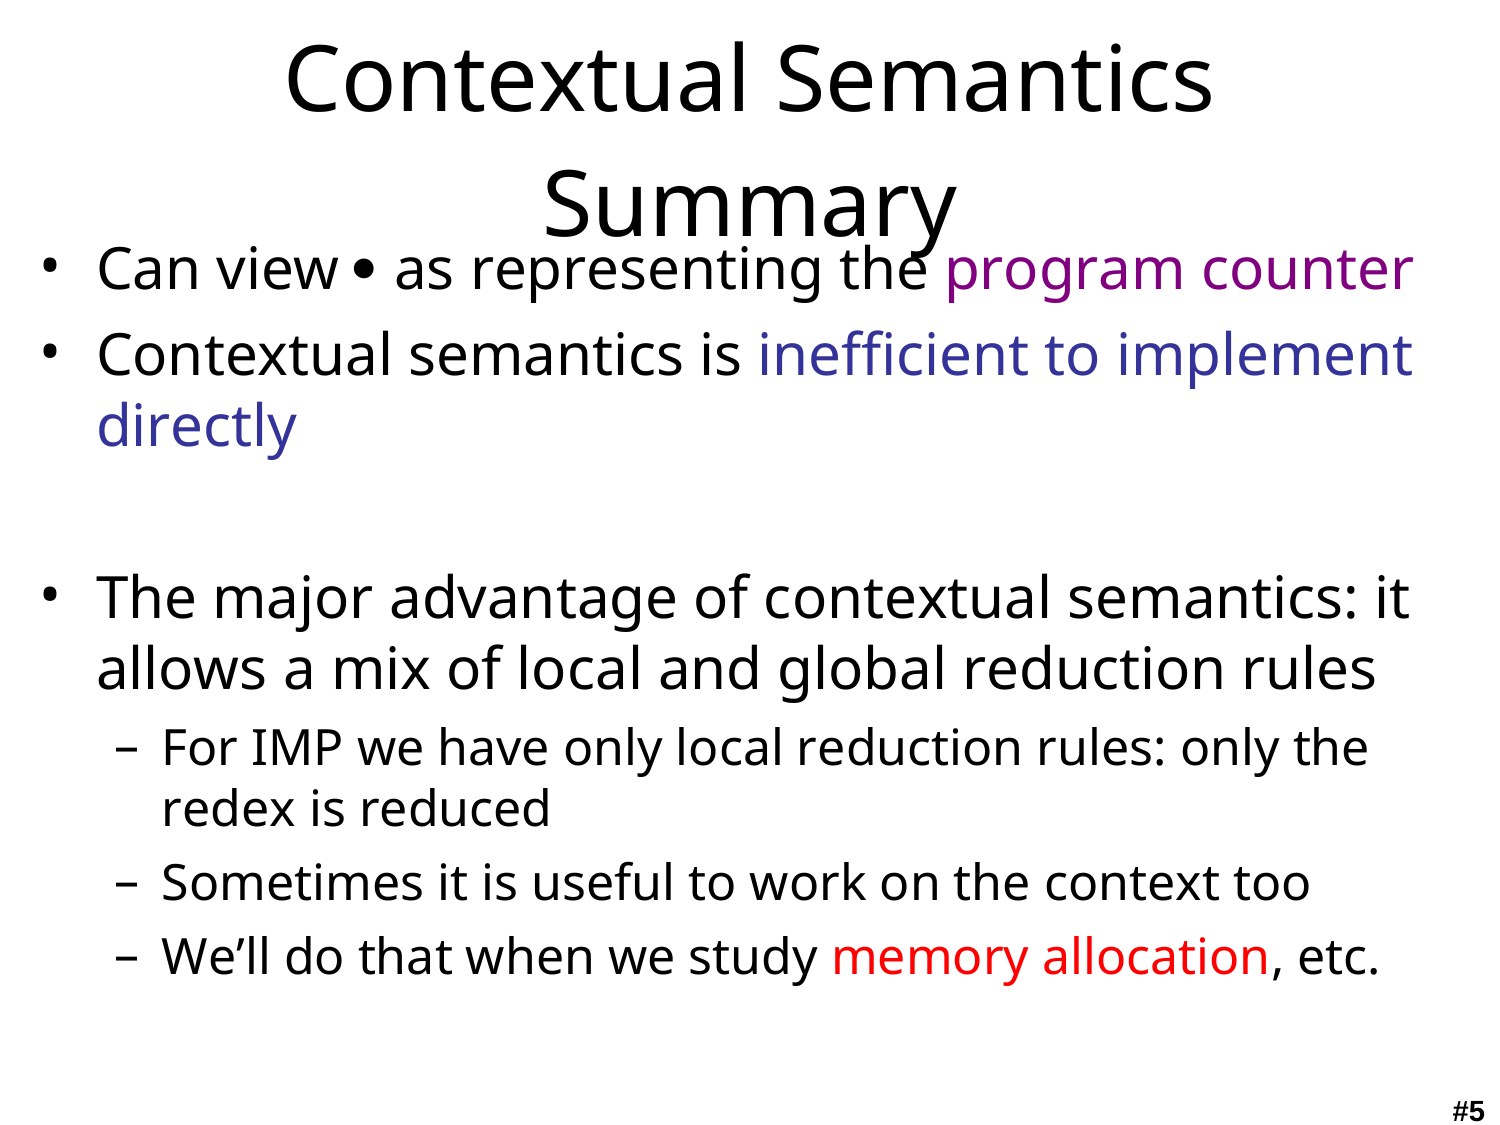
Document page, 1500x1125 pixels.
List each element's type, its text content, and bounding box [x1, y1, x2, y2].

title Contextual Semantics Summary [75, 45, 1426, 224]
list Can view  as representing the program counter Contextual semantics is inefficient to implement directly The major advantage of contextual semantics: it allows a mix of local and global reduction rules For IMP we have only local reduction rules: only the redex is reduced Sometimes it is useful to work on the context too We’ll do that when we study memory allocation, etc. [24, 224, 1476, 1051]
